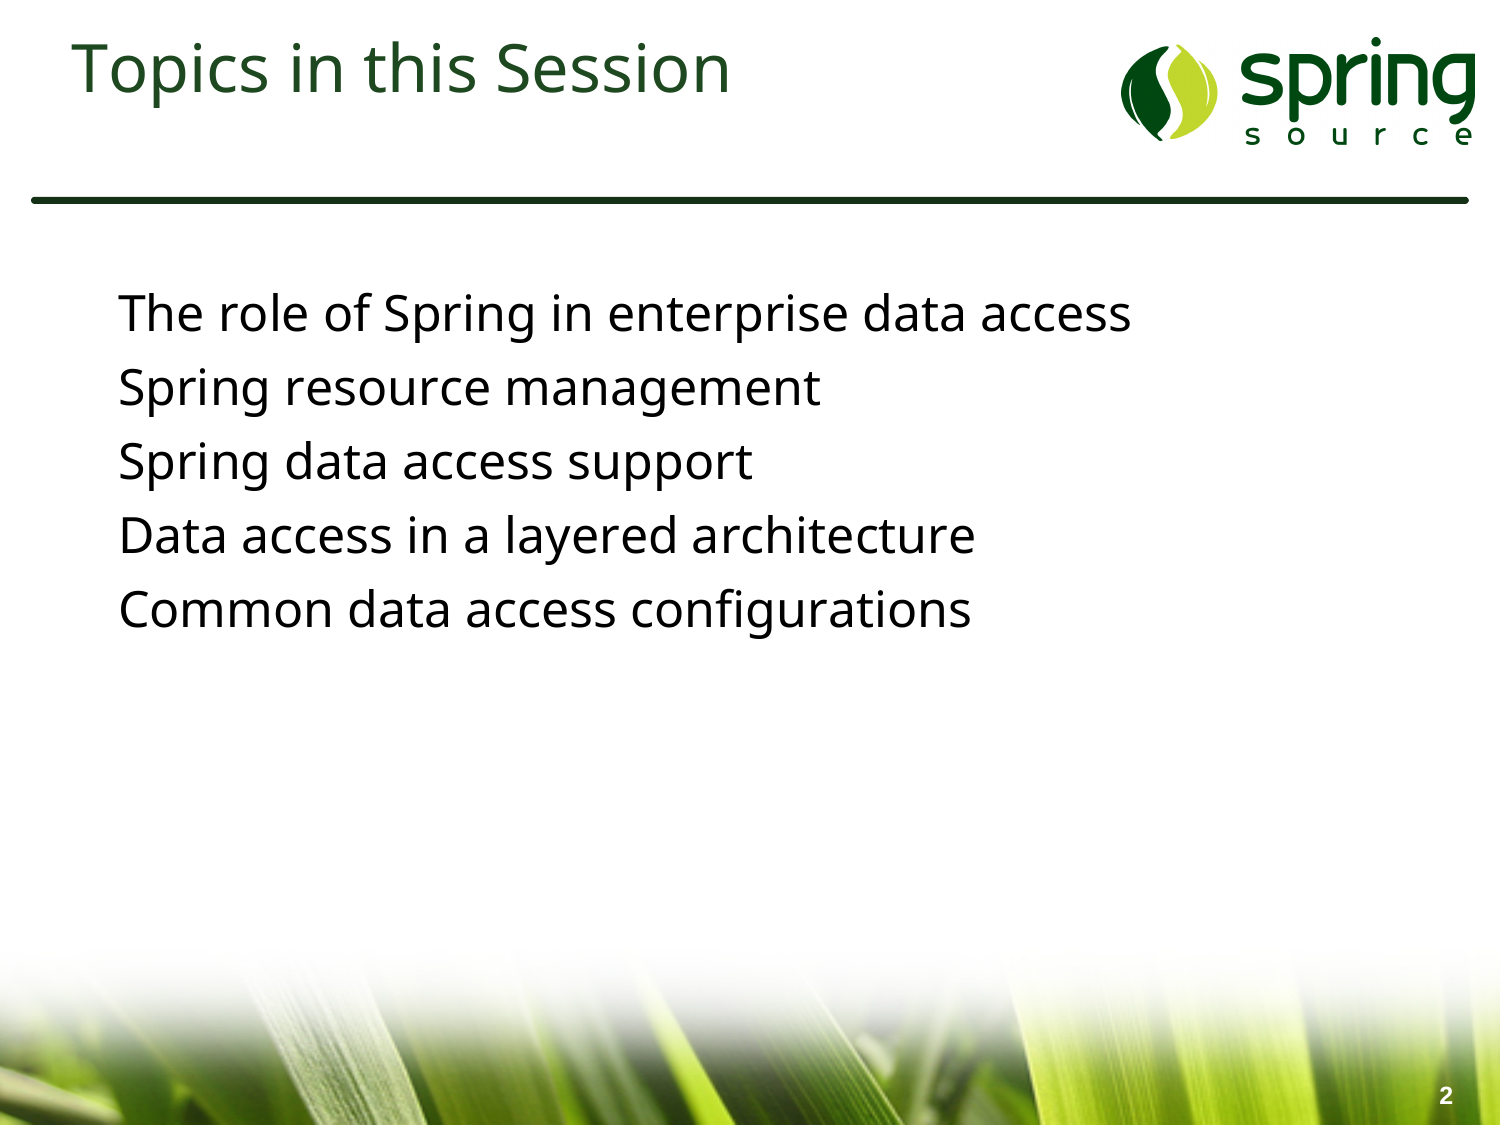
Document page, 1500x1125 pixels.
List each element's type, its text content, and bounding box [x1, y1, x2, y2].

picture [1121, 37, 1475, 145]
title Topics in this Session [56, 13, 1089, 176]
picture [0, 944, 1500, 1125]
list The role of Spring in enterprise data access Spring resource management Spring data access support Data access in a layered architecture Common data access configurations [103, 275, 1394, 938]
